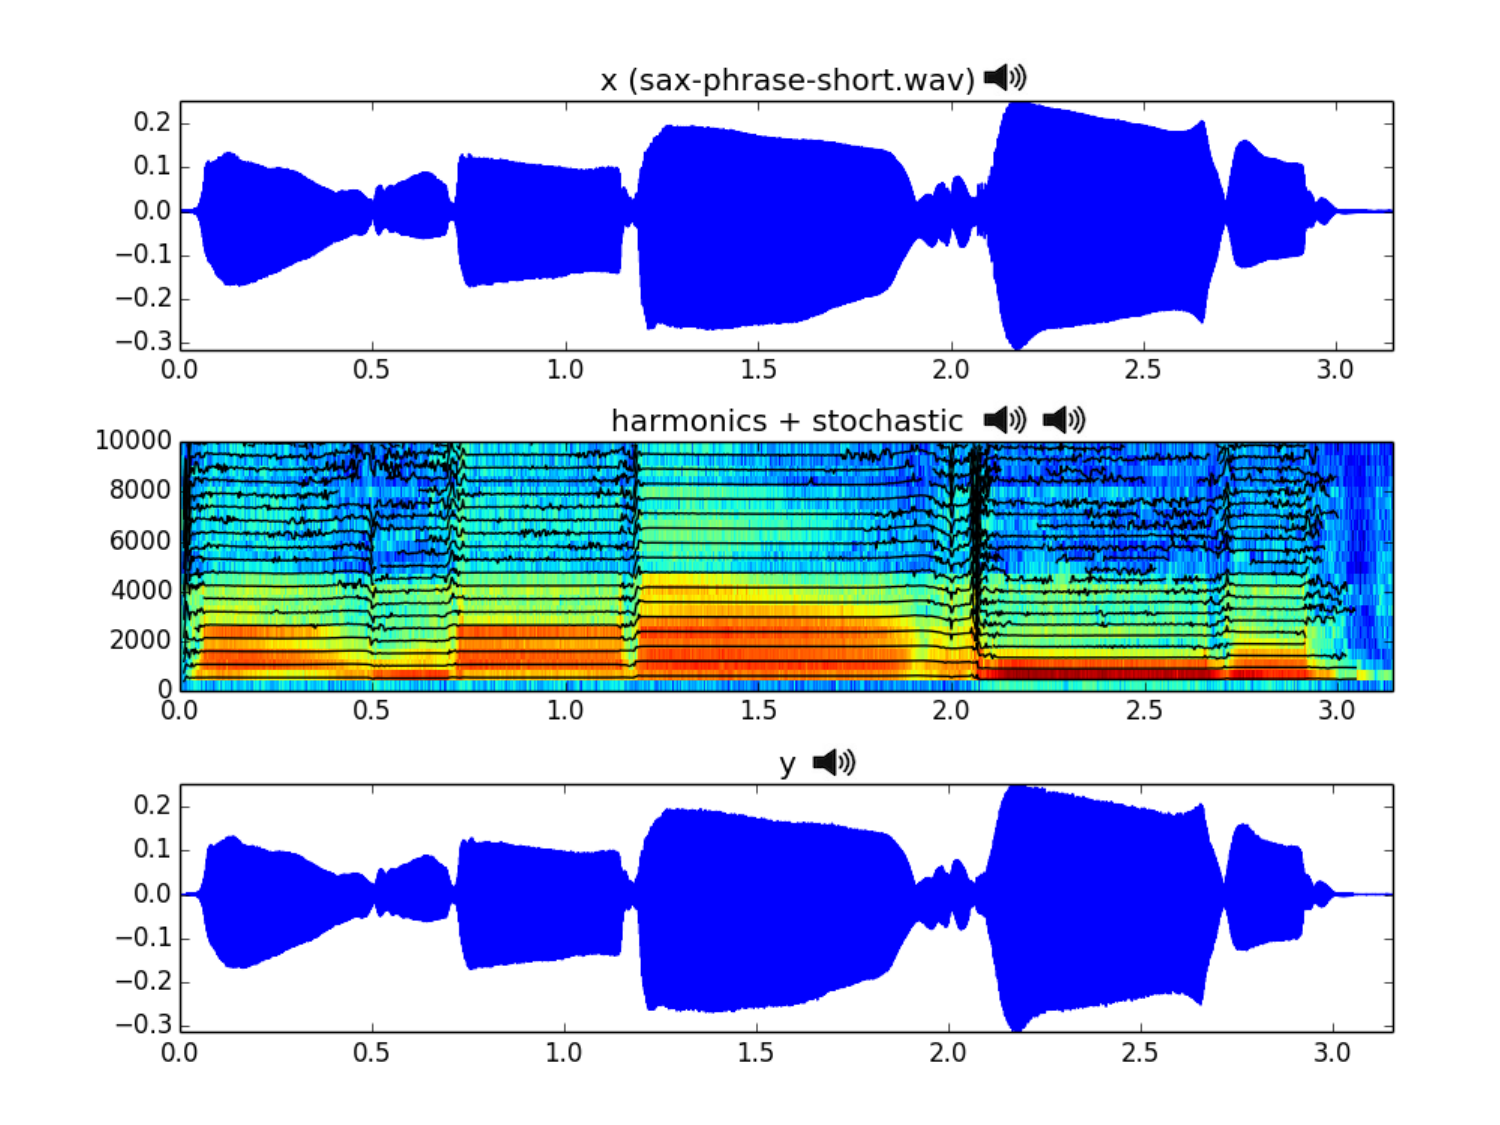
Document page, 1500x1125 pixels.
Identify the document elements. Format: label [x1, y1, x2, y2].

picture [69, 41, 1420, 1092]
